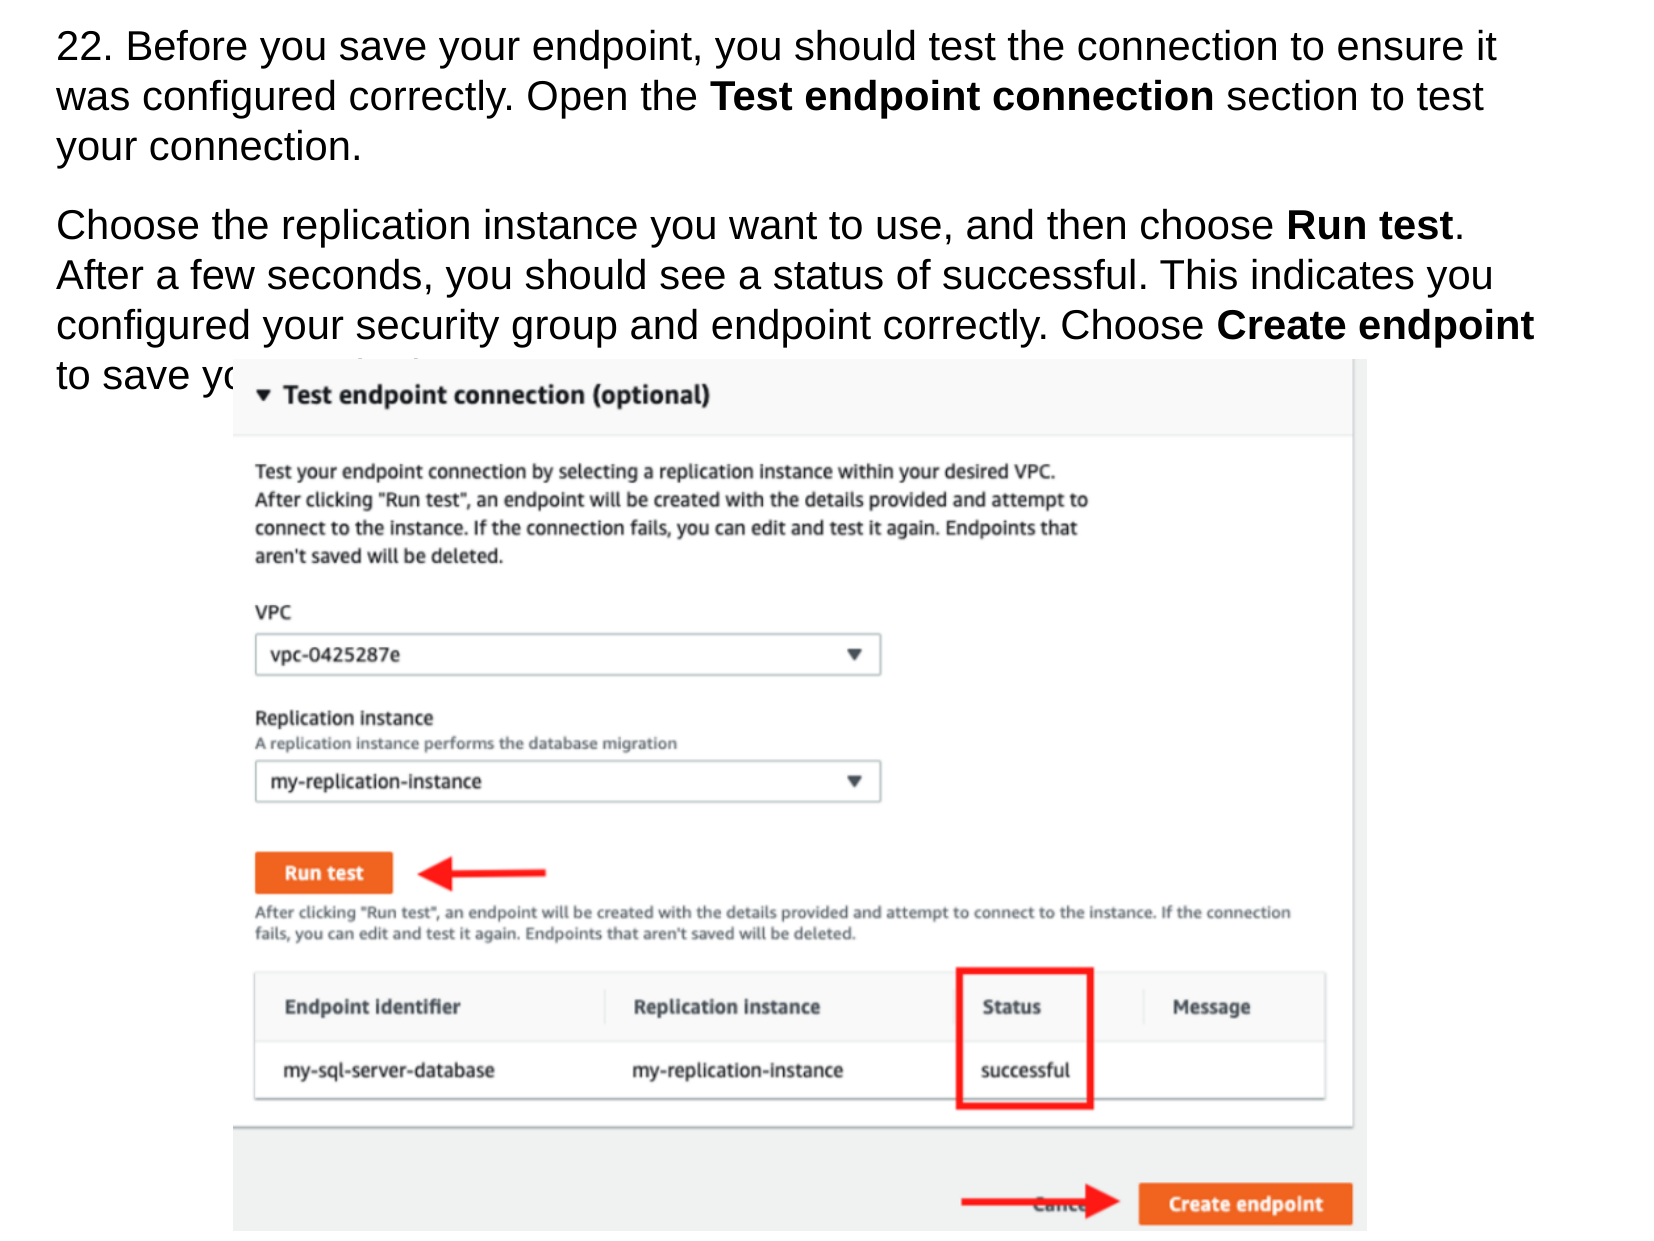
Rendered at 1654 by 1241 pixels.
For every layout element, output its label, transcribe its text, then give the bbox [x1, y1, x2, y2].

text_box 22. Before you save your endpoint, you should test the connection to ensure it was configured correctly. Open the Test endpoint connection section to test your connection. Choose the replication instance you want to use, and then choose Run test. After a few seconds, you should see a status of successful. This indicates you configured your security group and endpoint correctly. Choose Create endpoint to save your endpoint. [55, 18, 1545, 368]
picture [233, 360, 1367, 1231]
